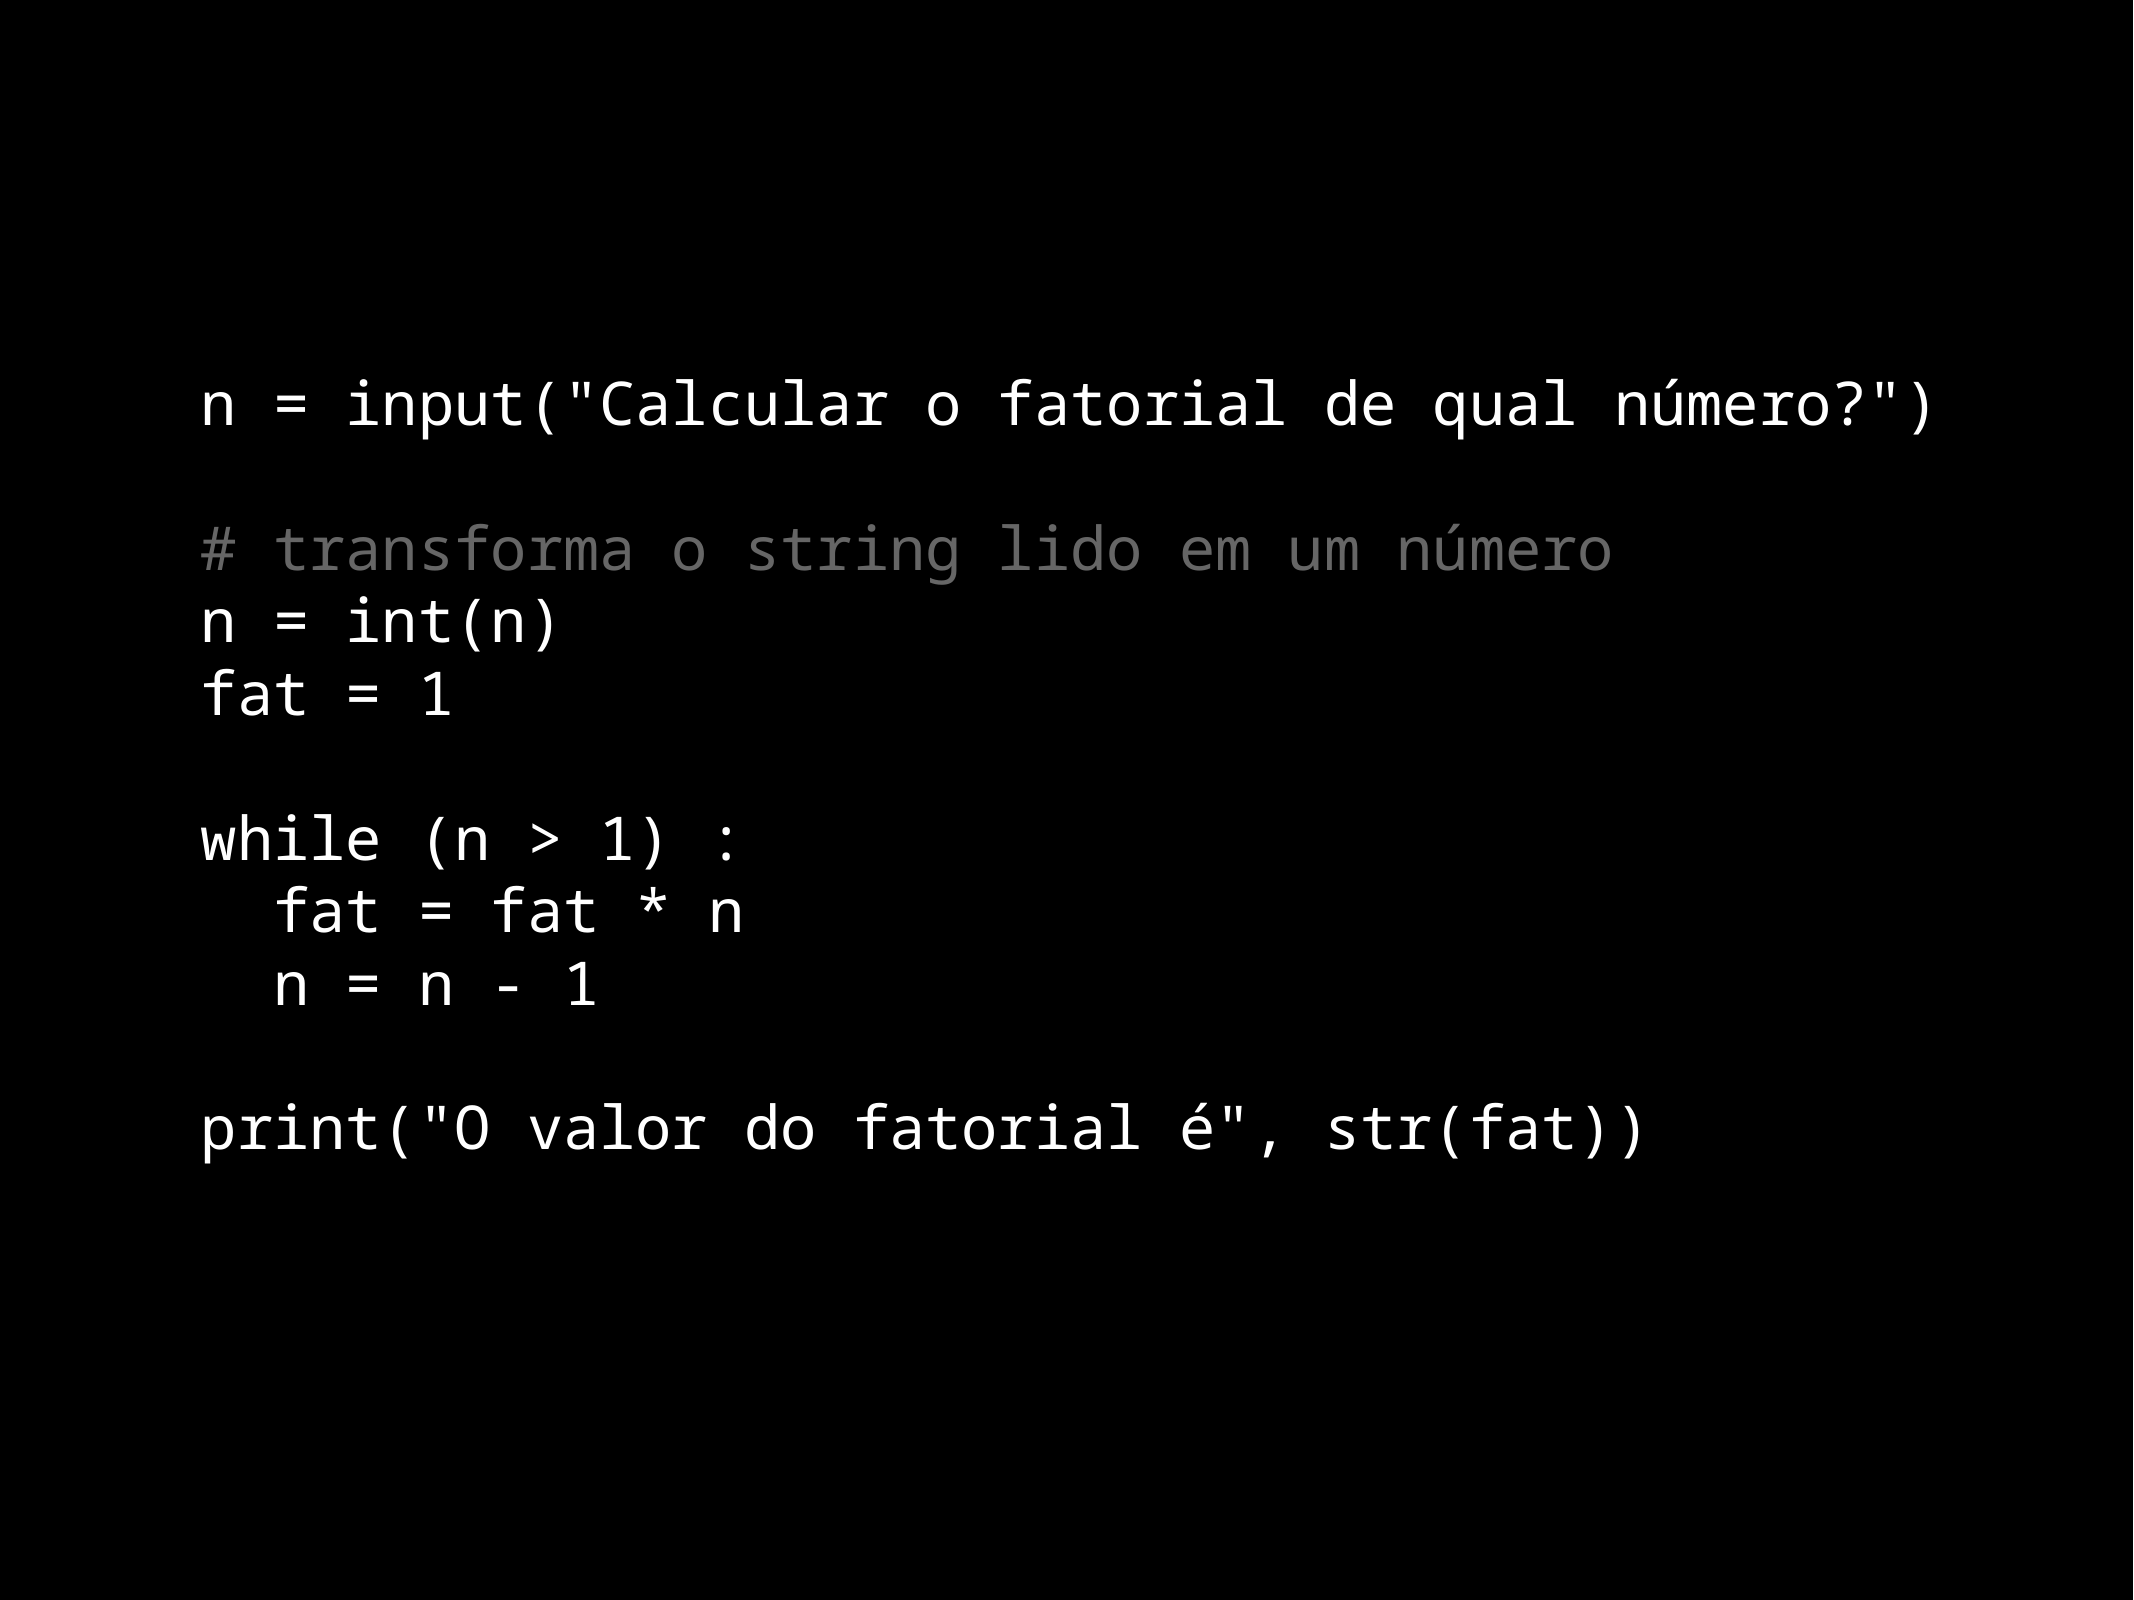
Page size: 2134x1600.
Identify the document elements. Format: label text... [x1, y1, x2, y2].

title n = input("Calcular o fatorial de qual número?") # transforma o string lido em um número n = int(n) fat = 1 while (n > 1) : fat = fat * n n = n - 1 print("O valor do fatorial é", str(fat)) [200, 252, 1961, 1348]
